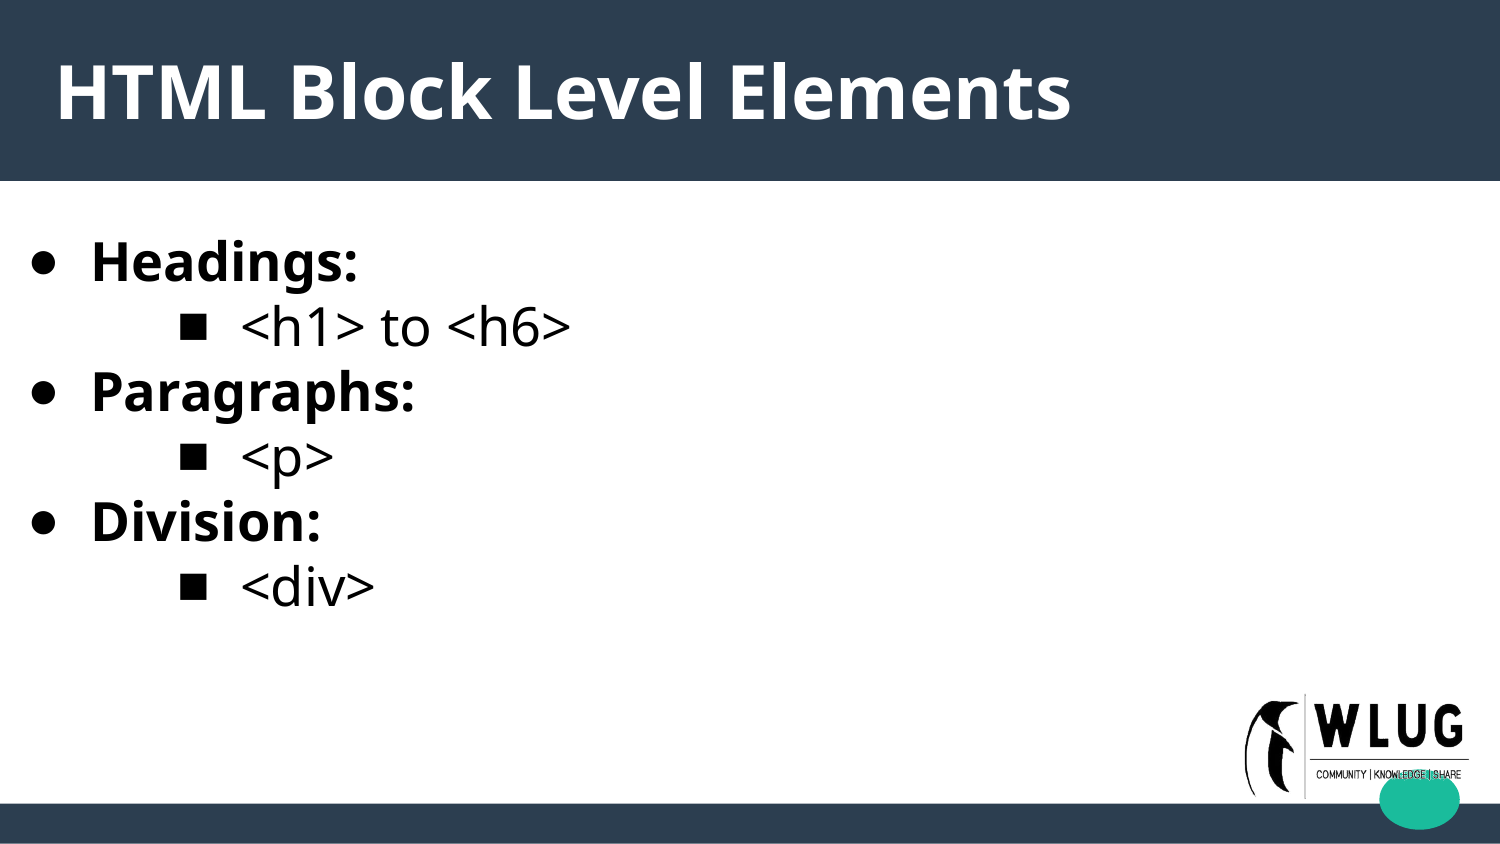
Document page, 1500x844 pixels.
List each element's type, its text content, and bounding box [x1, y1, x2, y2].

picture [1229, 686, 1477, 804]
list Headings: <h1> to <h6> Paragraphs: <p> Division: <div> [0, 212, 1500, 844]
title HTML Block Level Elements [39, 29, 1437, 130]
